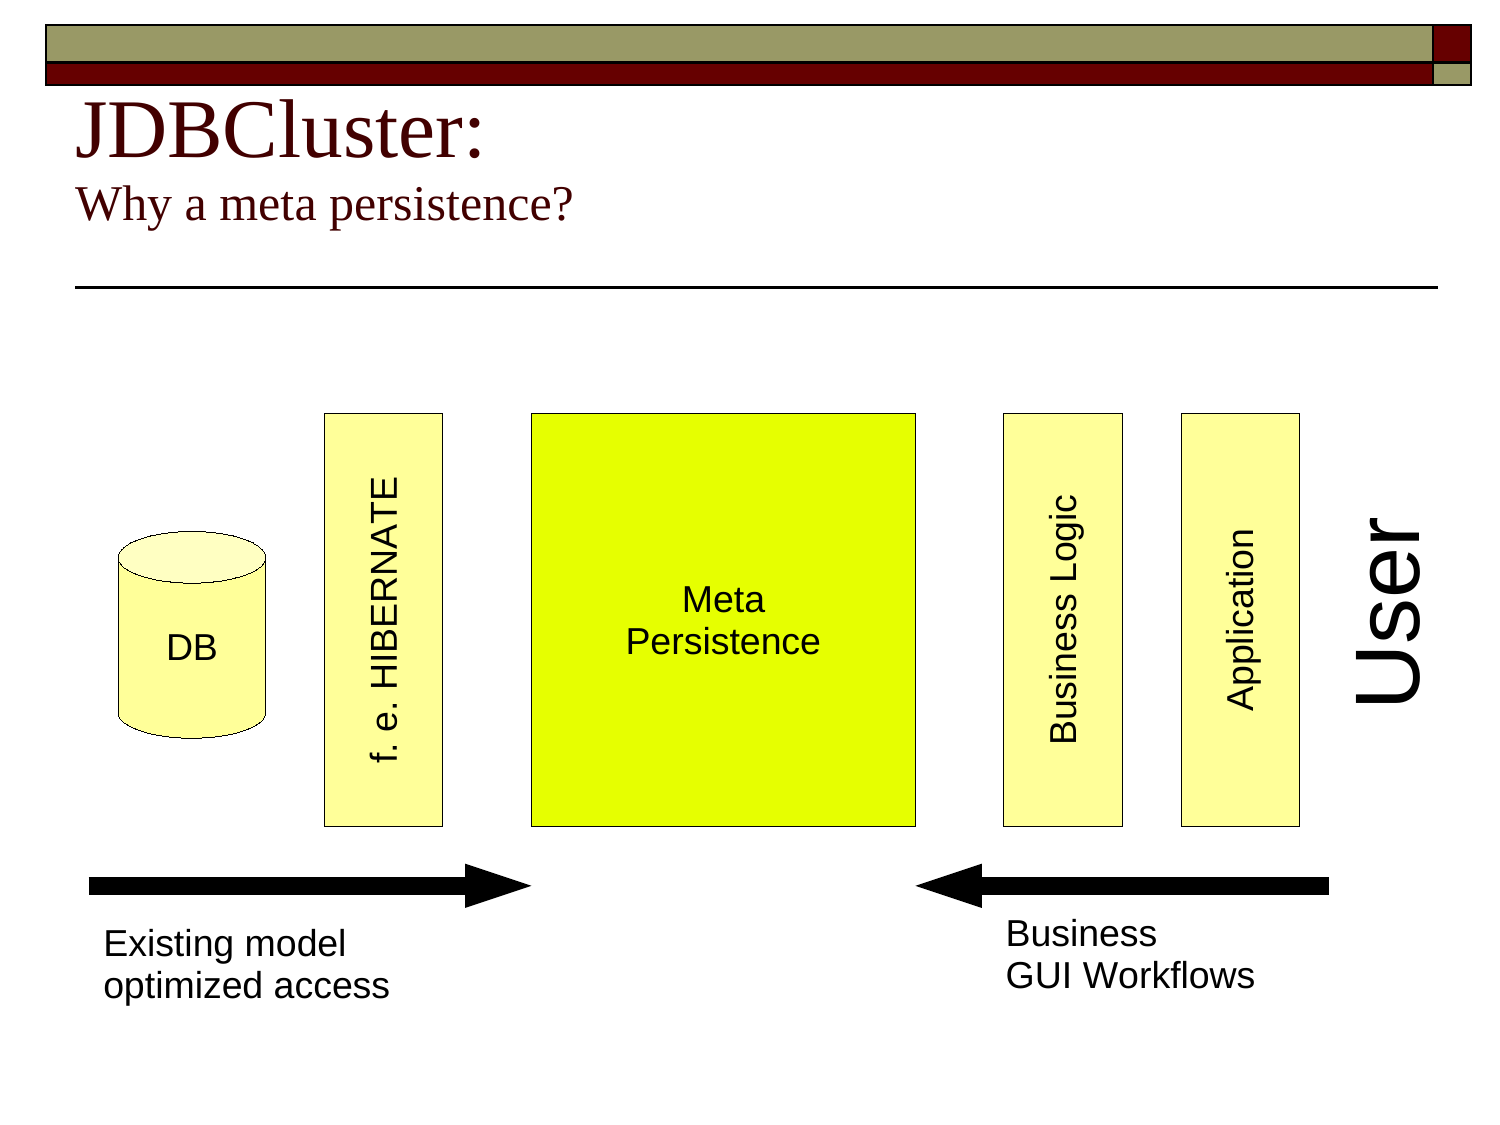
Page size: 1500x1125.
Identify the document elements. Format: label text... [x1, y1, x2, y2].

text_box Existing model optimized access [88, 915, 406, 1015]
text_box User [1329, 501, 1447, 726]
text_box DB [118, 561, 266, 739]
text_box Business GUI Workflows [990, 905, 1270, 1004]
title JDBCluster: Why a meta persistence? [75, 39, 1426, 276]
text_box Application [1181, 413, 1300, 827]
text_box f. e. HIBERNATE [324, 413, 443, 827]
text_box Meta Persistence [531, 413, 916, 827]
text_box Business Logic [1003, 413, 1123, 827]
